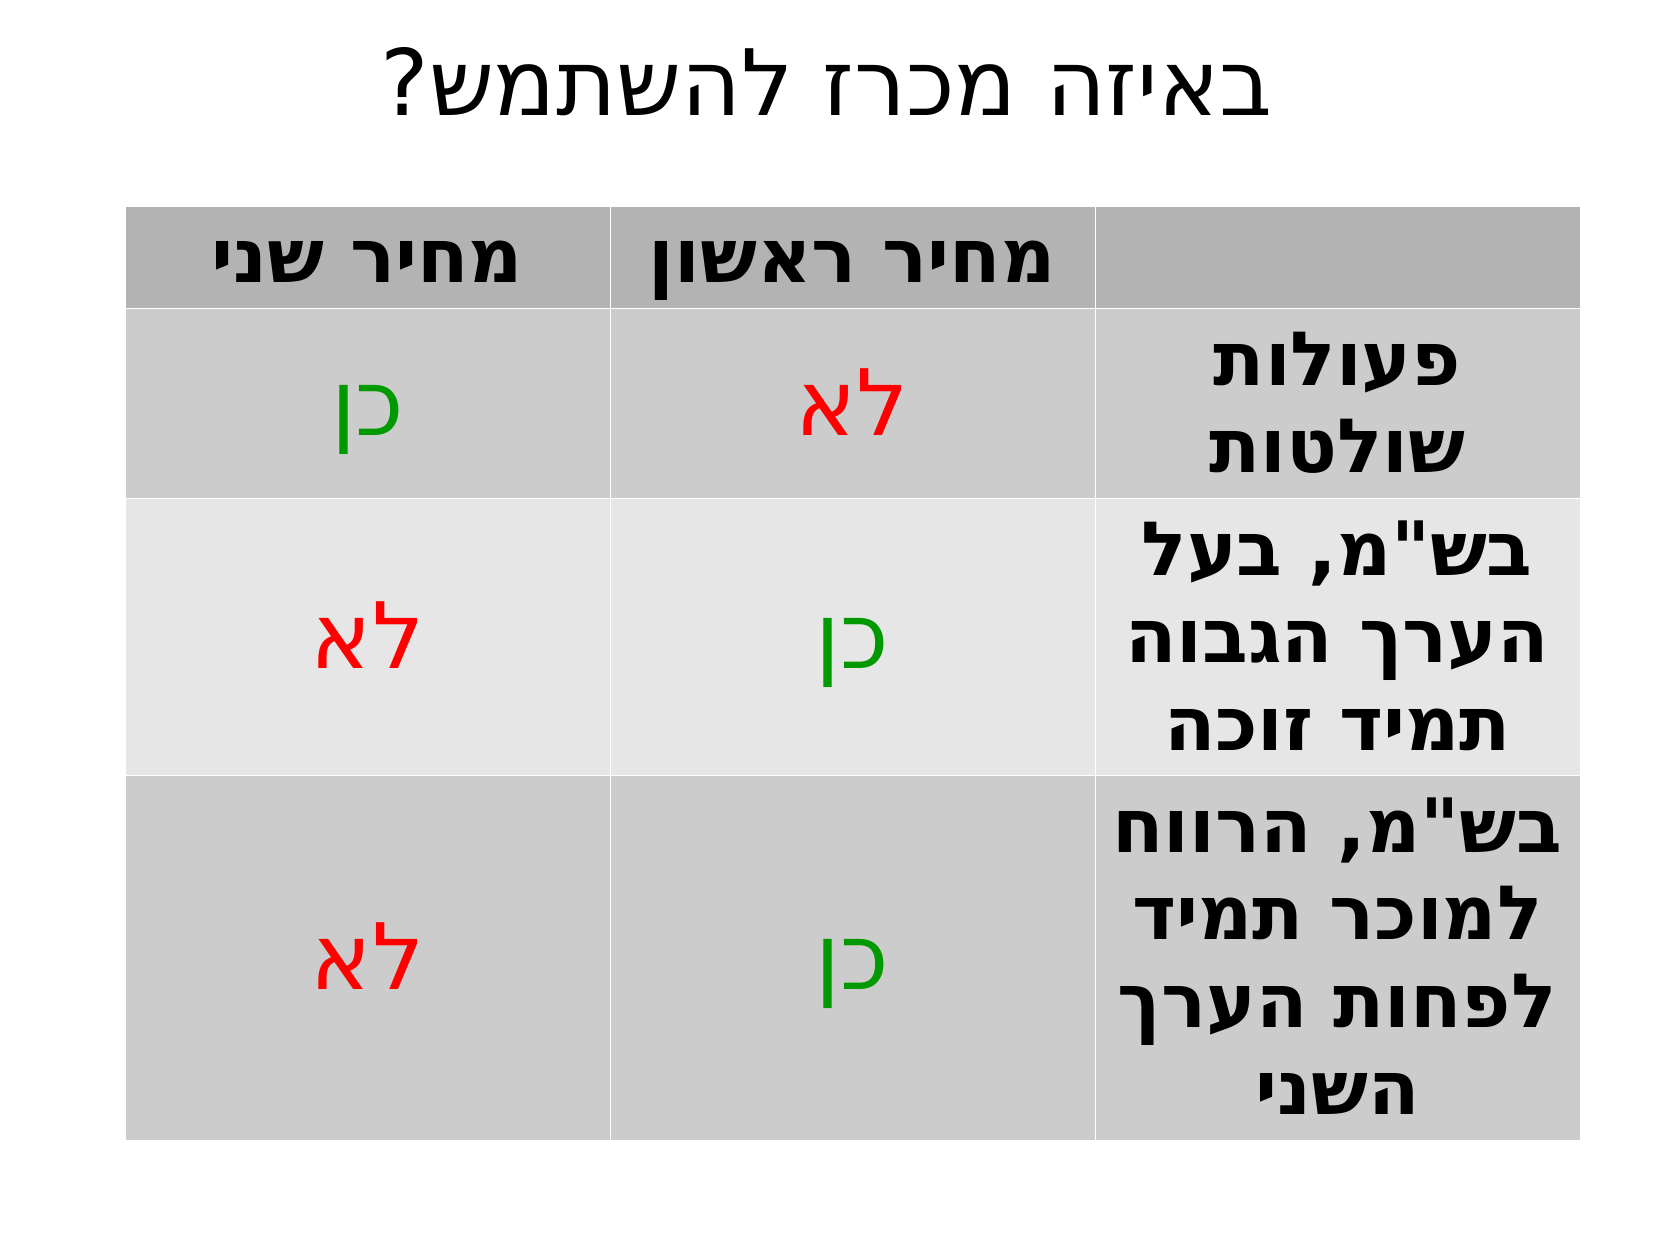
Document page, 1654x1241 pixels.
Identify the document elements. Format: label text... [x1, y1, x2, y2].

table_cell כן [611, 776, 1095, 1140]
table_cell כן [126, 309, 610, 498]
table_cell לא [611, 309, 1095, 498]
table_cell כן [611, 499, 1095, 775]
table_cell לא [126, 499, 610, 775]
table_cell בש"מ, הרווח למוכר תמיד לפחות הערך השני [1096, 776, 1580, 1140]
table_cell בש"מ, בעל הערך הגבוה תמיד זוכה [1096, 499, 1580, 775]
table_header [1096, 207, 1580, 308]
table_cell לא [126, 776, 610, 1140]
table_header מחיר ראשון [611, 207, 1095, 308]
title באיזה מכרז להשתמש? [82, 32, 1571, 136]
table_cell פעולות שולטות [1096, 309, 1580, 498]
table_header מחיר שני [126, 207, 610, 308]
